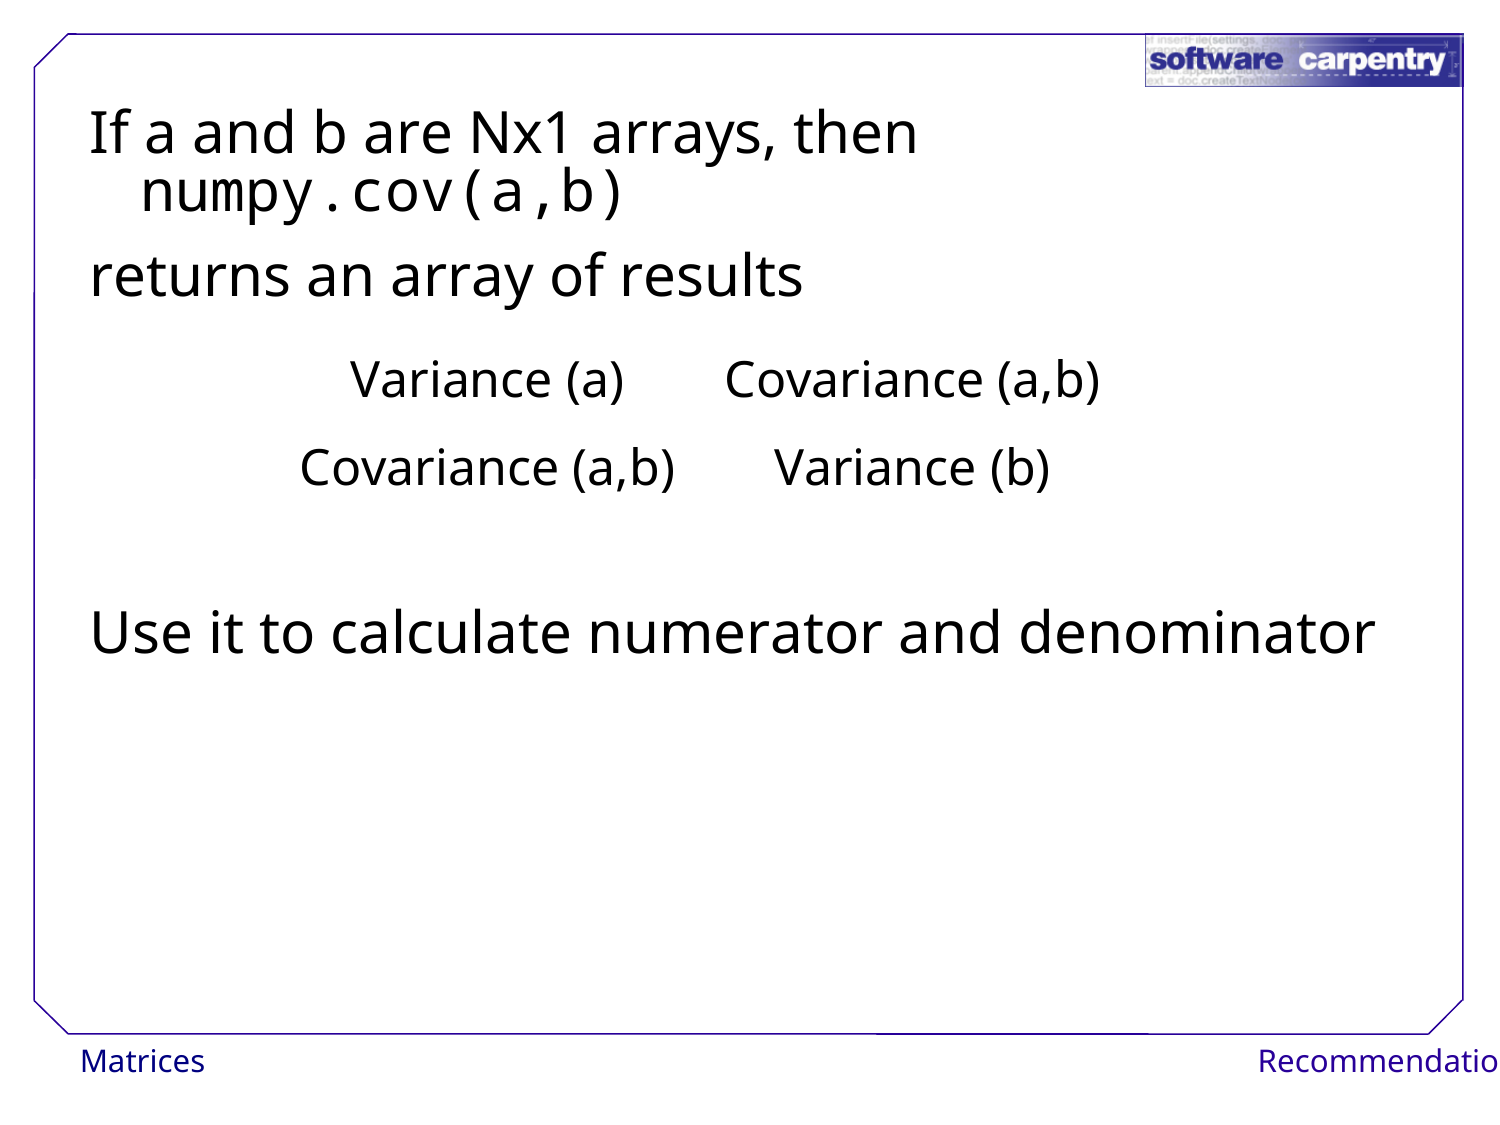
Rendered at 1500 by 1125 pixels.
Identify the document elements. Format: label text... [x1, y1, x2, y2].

table_header Covariance (a,b) [700, 338, 1125, 425]
table_header Variance (a) [275, 338, 700, 425]
text_box Use it to calculate numerator and denominator [75, 599, 1426, 700]
table_cell Covariance (a,b) [275, 425, 700, 512]
list If a and b are Nx1 arrays, then numpy.cov(a,b) returns an array of results [75, 99, 1426, 276]
table_cell Variance (b) [700, 425, 1125, 512]
picture [1145, 33, 1464, 87]
